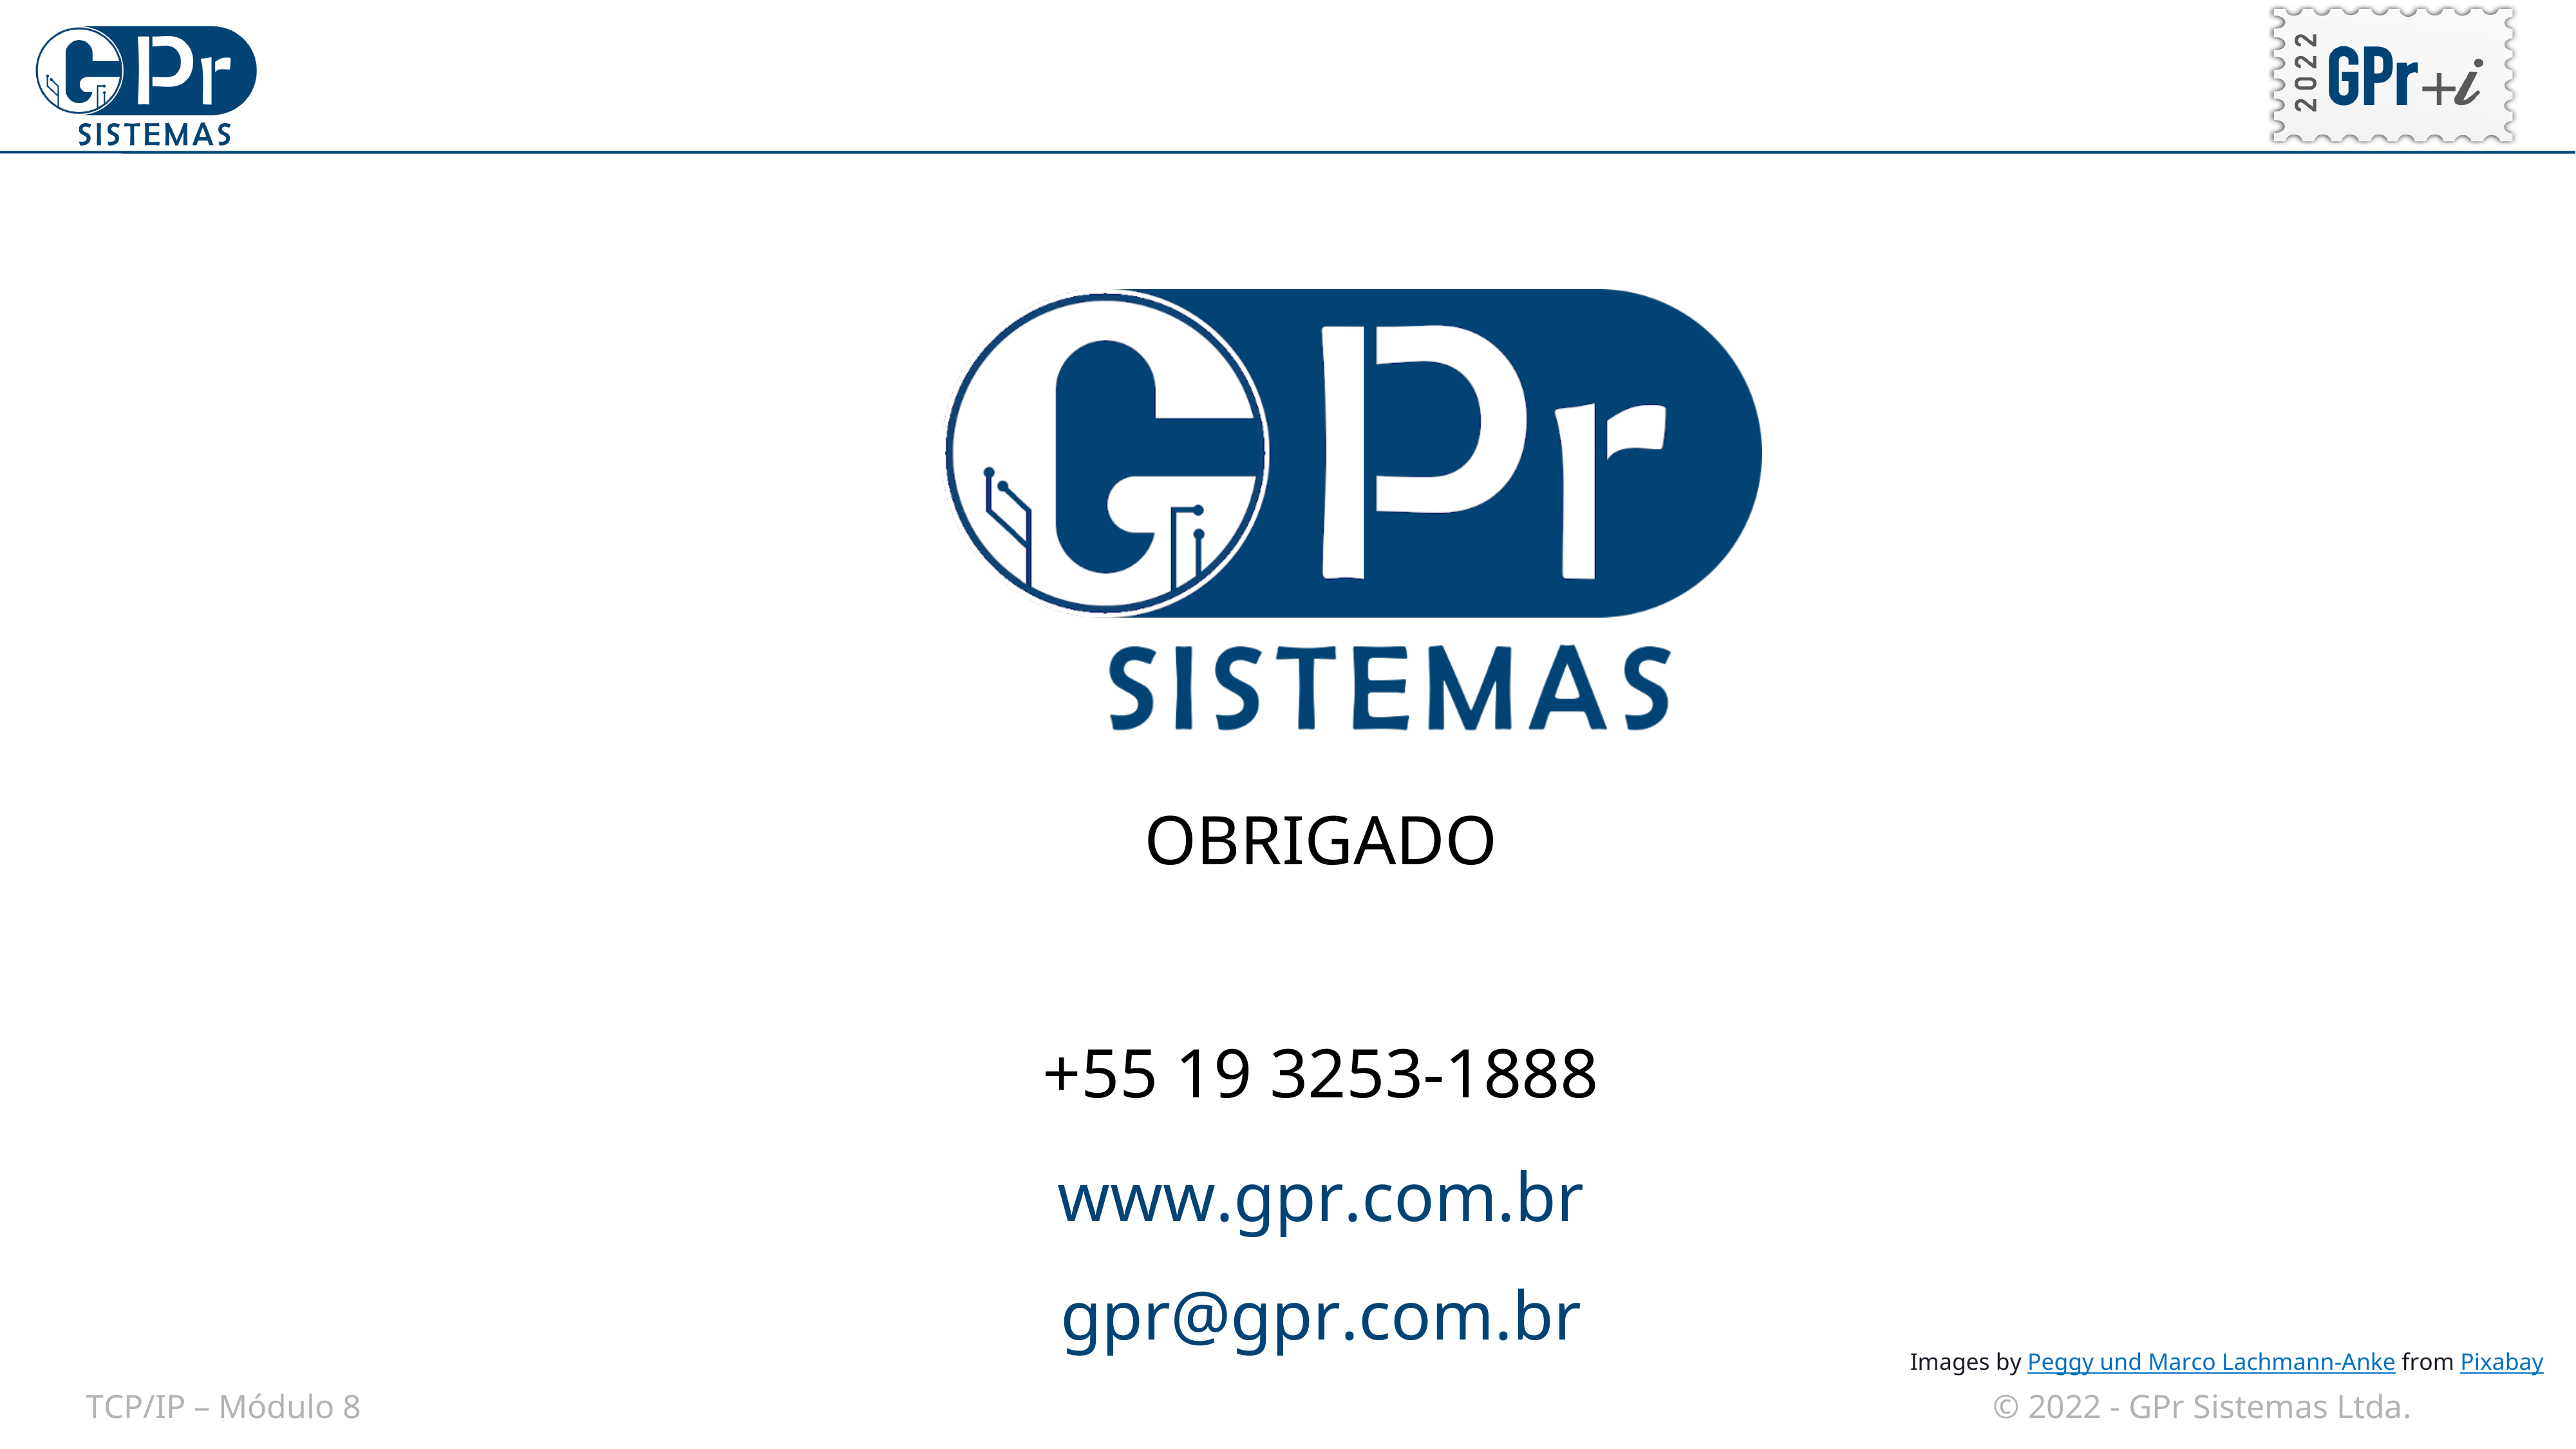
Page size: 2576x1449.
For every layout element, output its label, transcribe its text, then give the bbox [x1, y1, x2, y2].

picture [2268, 4, 2519, 145]
text_box OBRIGADO +55 19 3253-1888 www.gpr.com.br gpr@gpr.com.br [660, 804, 1982, 1363]
picture [941, 289, 1762, 738]
text_box Images by Peggy und Marco Lachmann-Anke from Pixabay [1904, 1343, 2489, 1383]
picture [34, 26, 257, 147]
